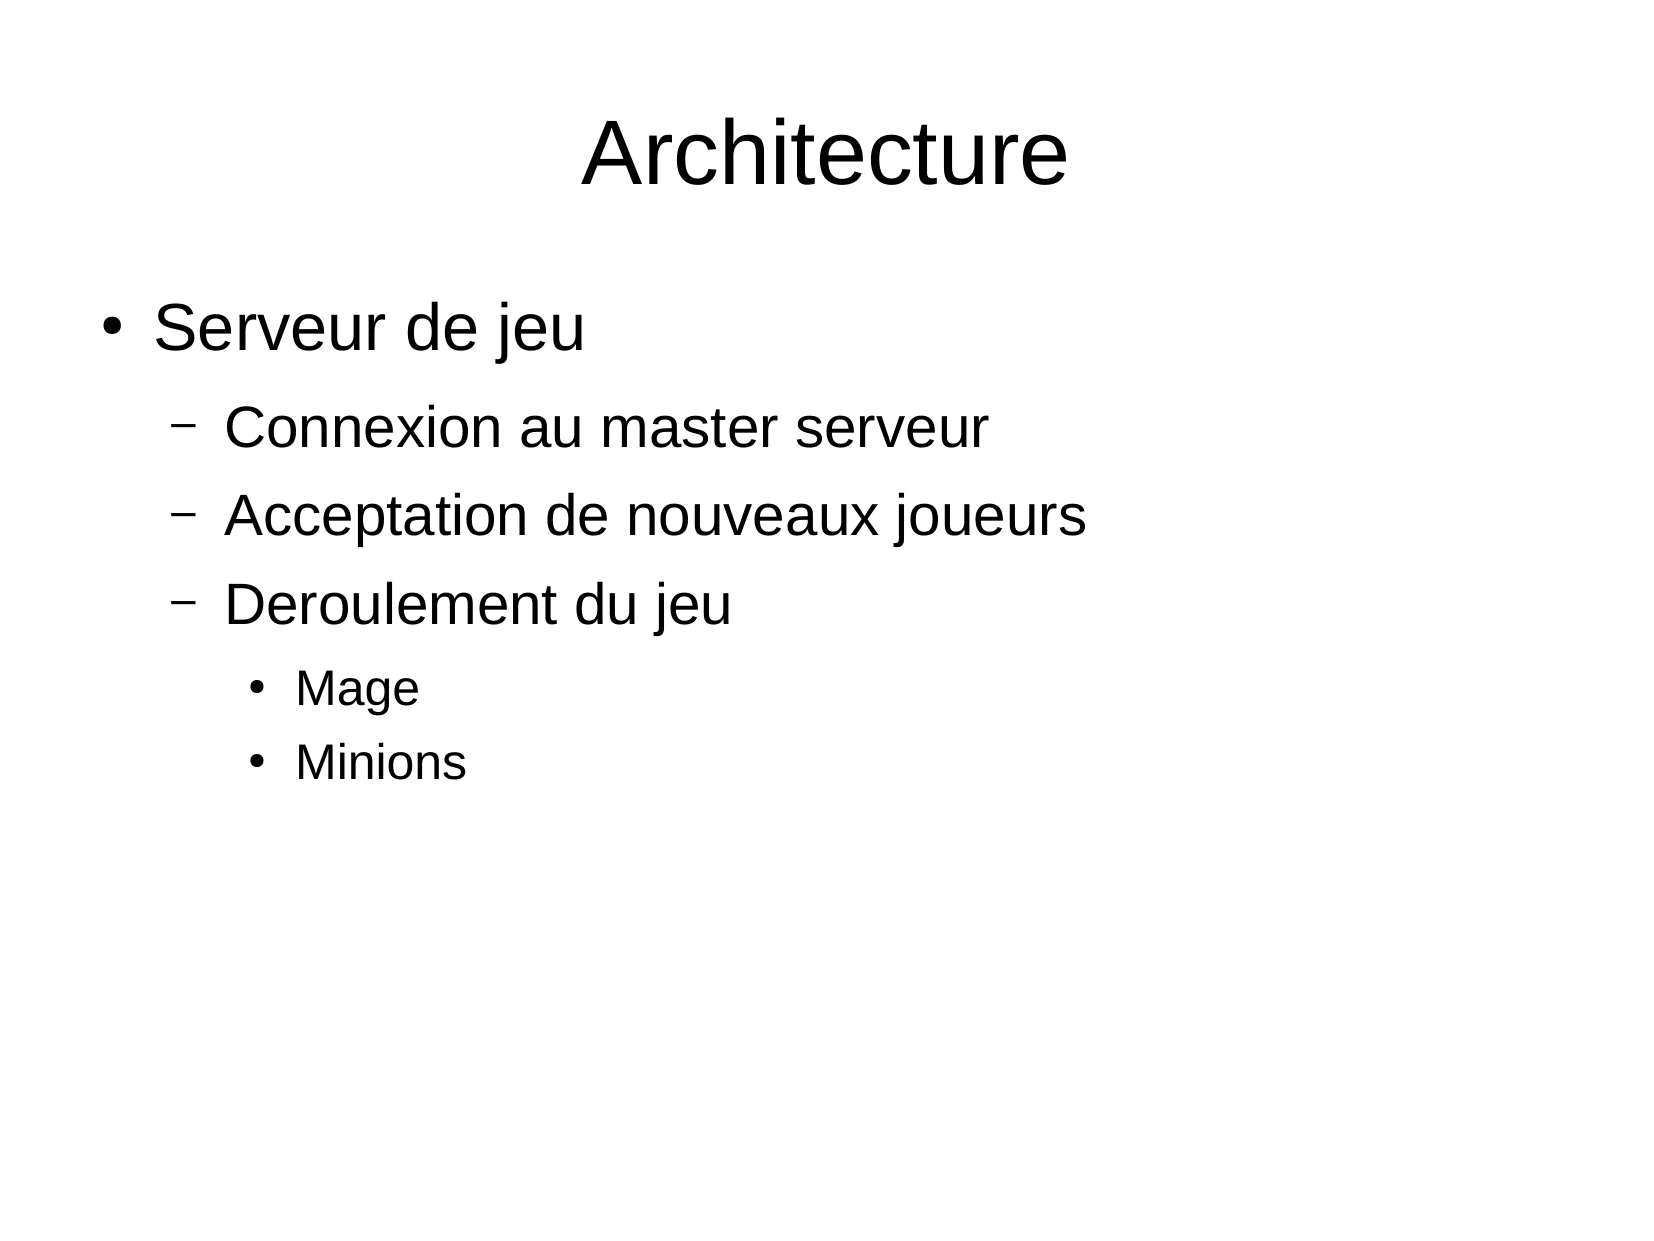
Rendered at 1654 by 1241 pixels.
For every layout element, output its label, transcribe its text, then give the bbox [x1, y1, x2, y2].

list Serveur de jeu Connexion au master serveur Acceptation de nouveaux joueurs Deroulement du jeu Mage Minions [82, 290, 1538, 1010]
title Architecture [82, 49, 1571, 257]
